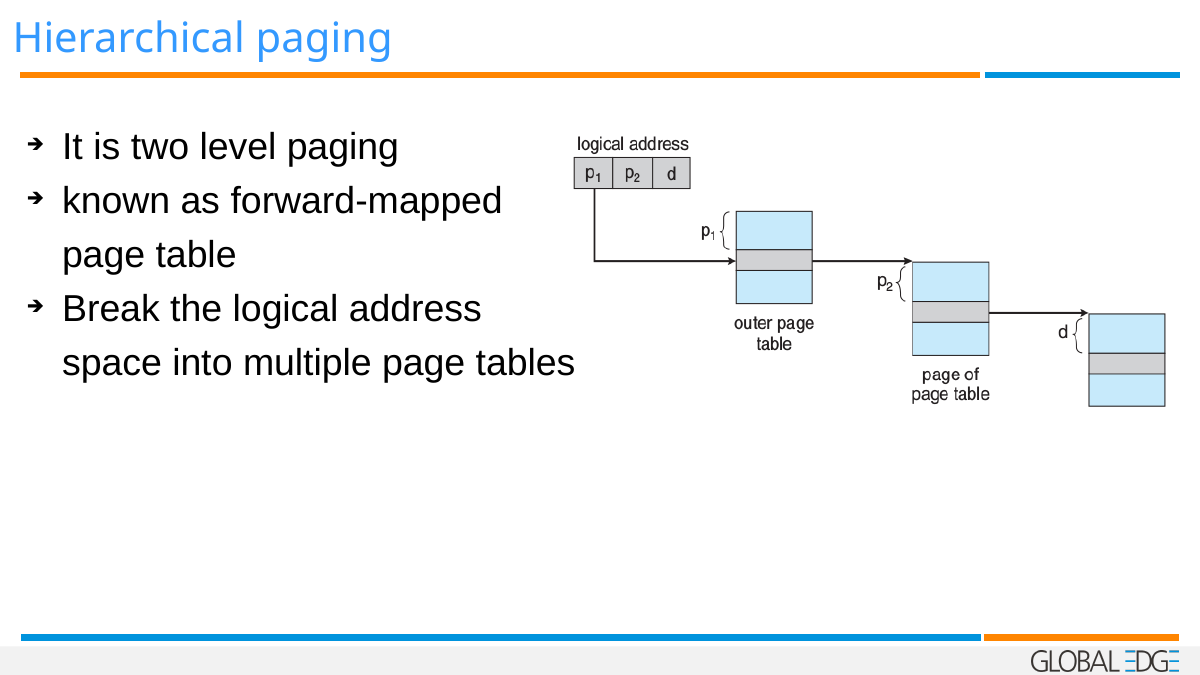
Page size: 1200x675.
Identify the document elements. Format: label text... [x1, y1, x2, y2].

picture [591, 118, 1182, 438]
picture [1031, 650, 1179, 672]
text_box It is two level paging known as forward-mapped page table Break the logical address space into multiple page tables [11, 118, 591, 579]
title Hierarchical paging [12, 9, 1088, 63]
